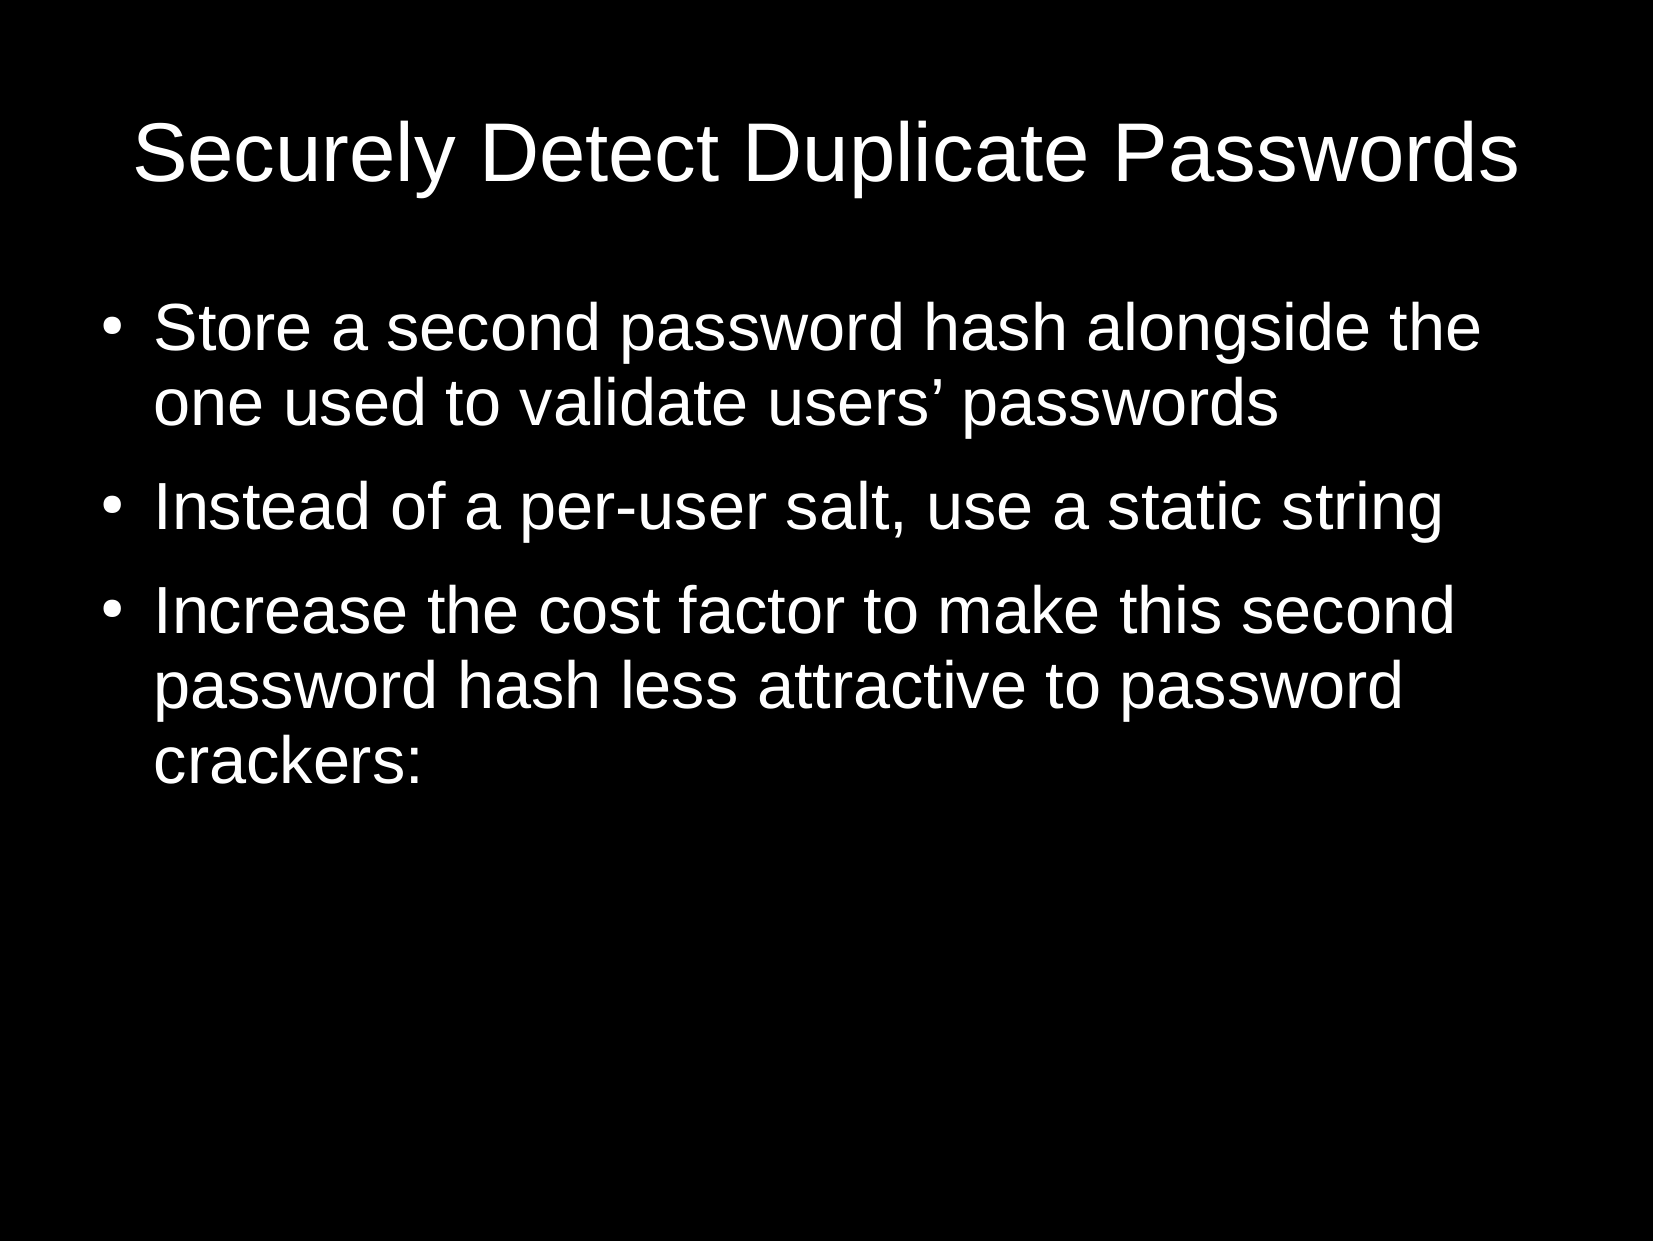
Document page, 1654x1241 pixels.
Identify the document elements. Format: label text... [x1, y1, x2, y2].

title Securely Detect Duplicate Passwords [82, 49, 1571, 257]
list Store a second password hash alongside the one used to validate users’ passwords Instead of a per-user salt, use a static string Increase the cost factor to make this second password hash less attractive to password crackers: [82, 290, 1571, 1156]
